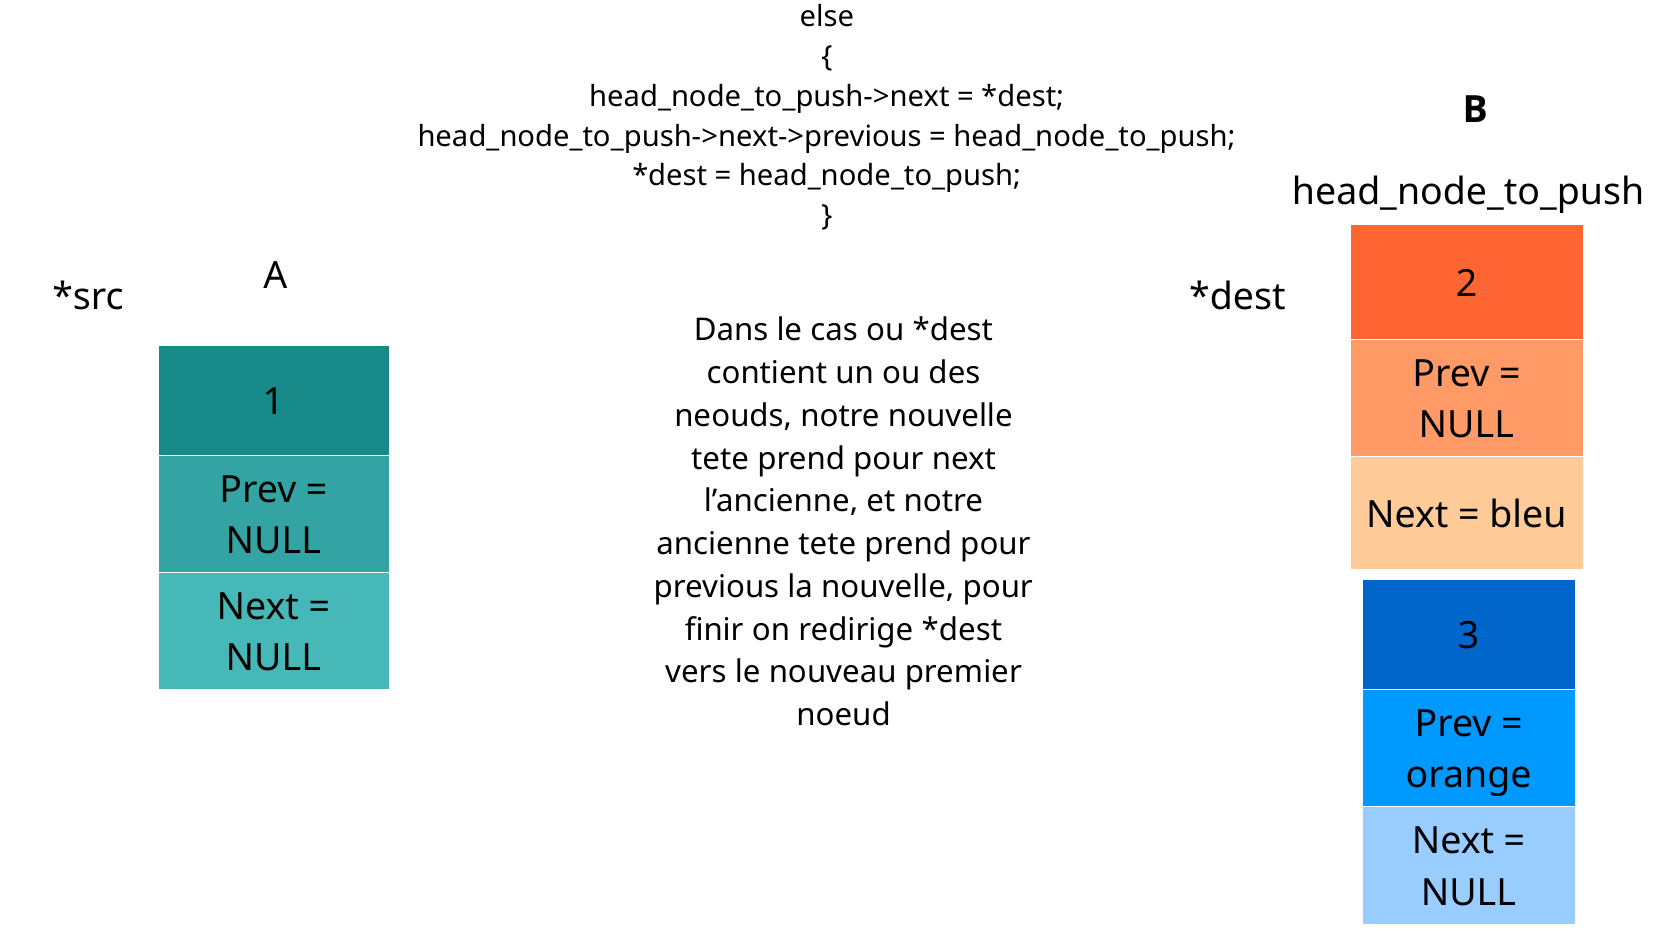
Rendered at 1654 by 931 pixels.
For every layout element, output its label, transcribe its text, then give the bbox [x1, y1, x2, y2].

table_header 1 [159, 346, 389, 455]
table_cell Prev = NULL [159, 456, 389, 572]
text_box A [248, 240, 324, 301]
title else { head_node_to_push->next = *dest; head_node_to_push->next->previous = head_node_to_push; *dest = head_node_to_push; } [82, 9, 1571, 220]
text_box Dans le cas ou *dest contient un ou des neouds, notre nouvelle tete prend pour next l’ancienne, et notre ancienne tete prend pour previous la nouvelle, pour finir on redirige *dest vers le nouveau premier noeud [637, 300, 1051, 690]
text_box *dest [1162, 262, 1313, 404]
table_cell Prev = NULL [1351, 340, 1583, 456]
table_header 2 [1351, 263, 1583, 339]
table_cell Prev = orange [1363, 690, 1575, 806]
text_box *src [37, 262, 151, 323]
table_cell Next = NULL [1363, 807, 1575, 924]
table_cell Next = NULL [159, 573, 389, 689]
table_header 3 [1363, 580, 1575, 689]
text_box head_node_to_push [1277, 157, 1654, 263]
table_cell Next = bleu [1351, 457, 1583, 569]
